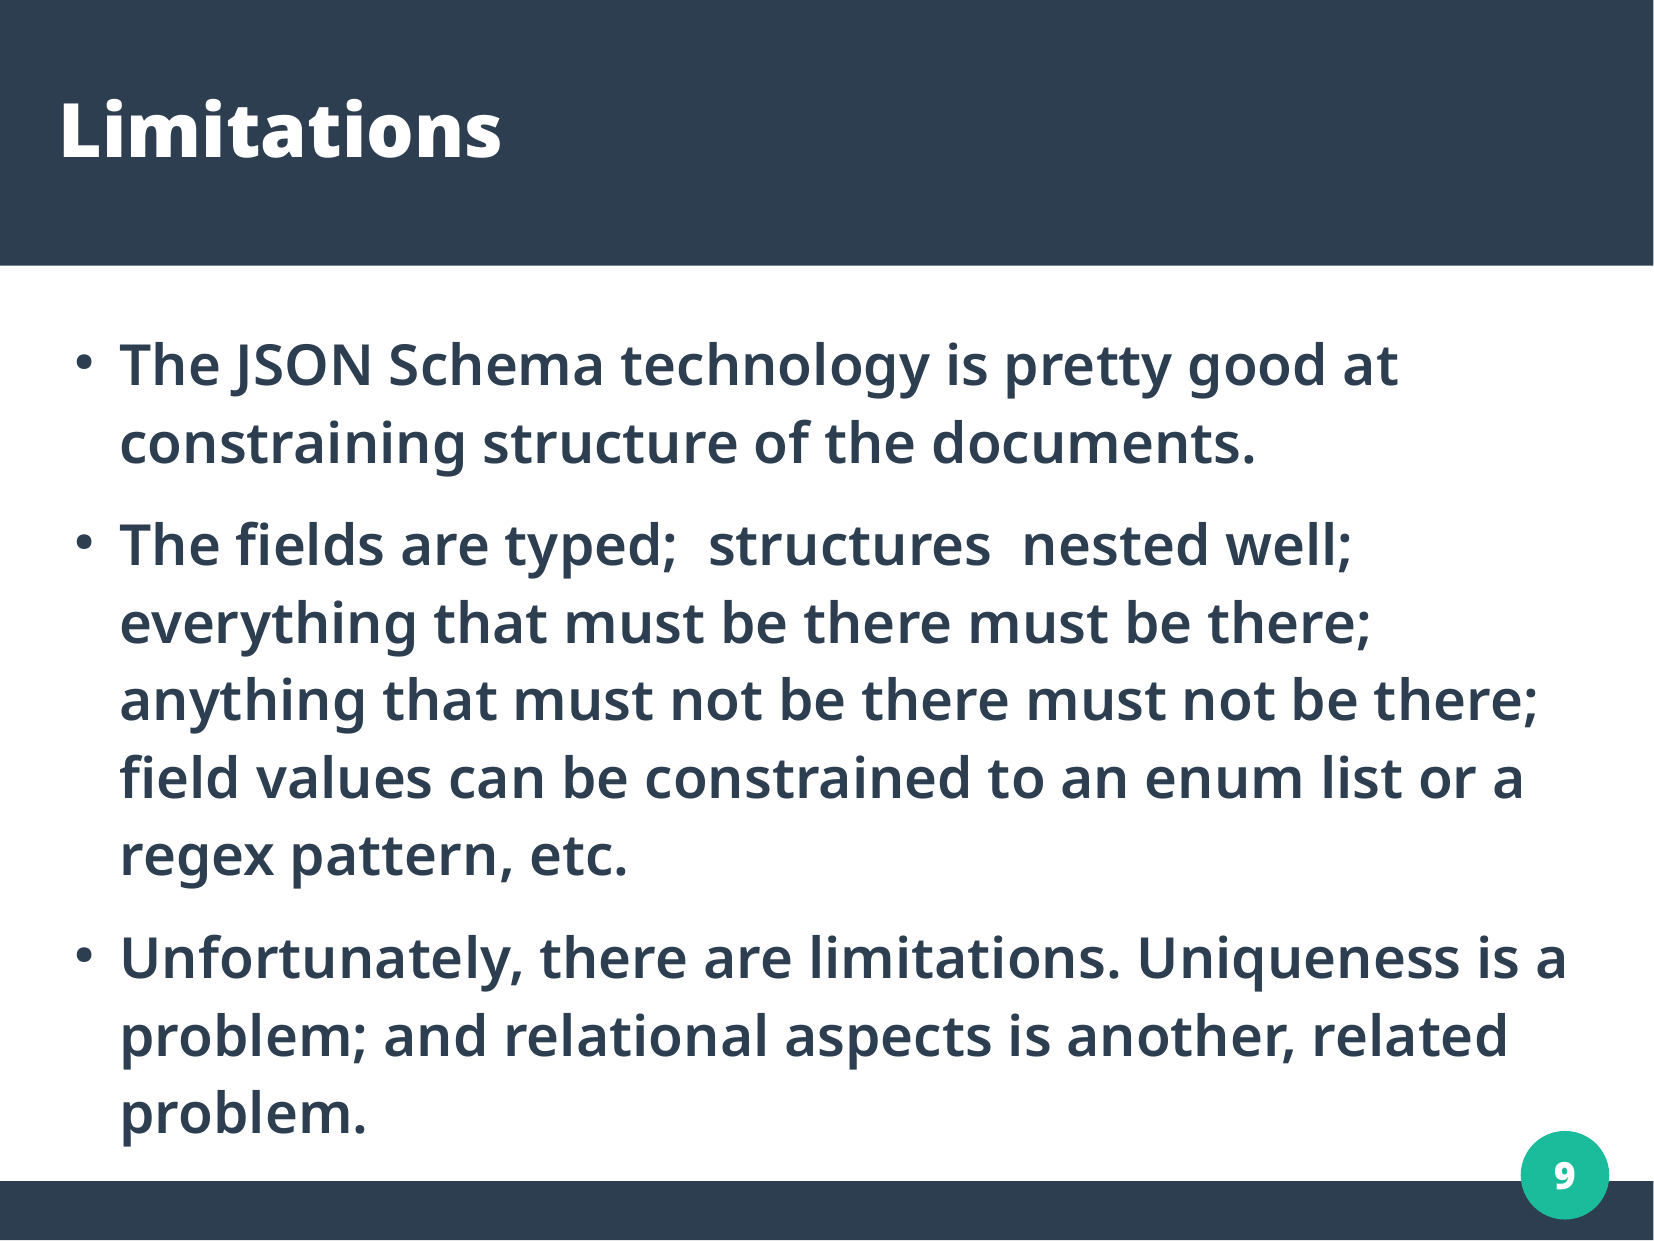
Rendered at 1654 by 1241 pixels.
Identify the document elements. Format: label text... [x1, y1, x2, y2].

list The JSON Schema technology is pretty good at constraining structure of the documents. The fields are typed; structures nested well; everything that must be there must be there; anything that must not be there must not be there; field values can be constrained to an enum list or a regex pattern, etc. Unfortunately, there are limitations. Uniqueness is a problem; and relational aspects is another, related problem. [59, 324, 1595, 1152]
title Limitations [59, 49, 1595, 207]
